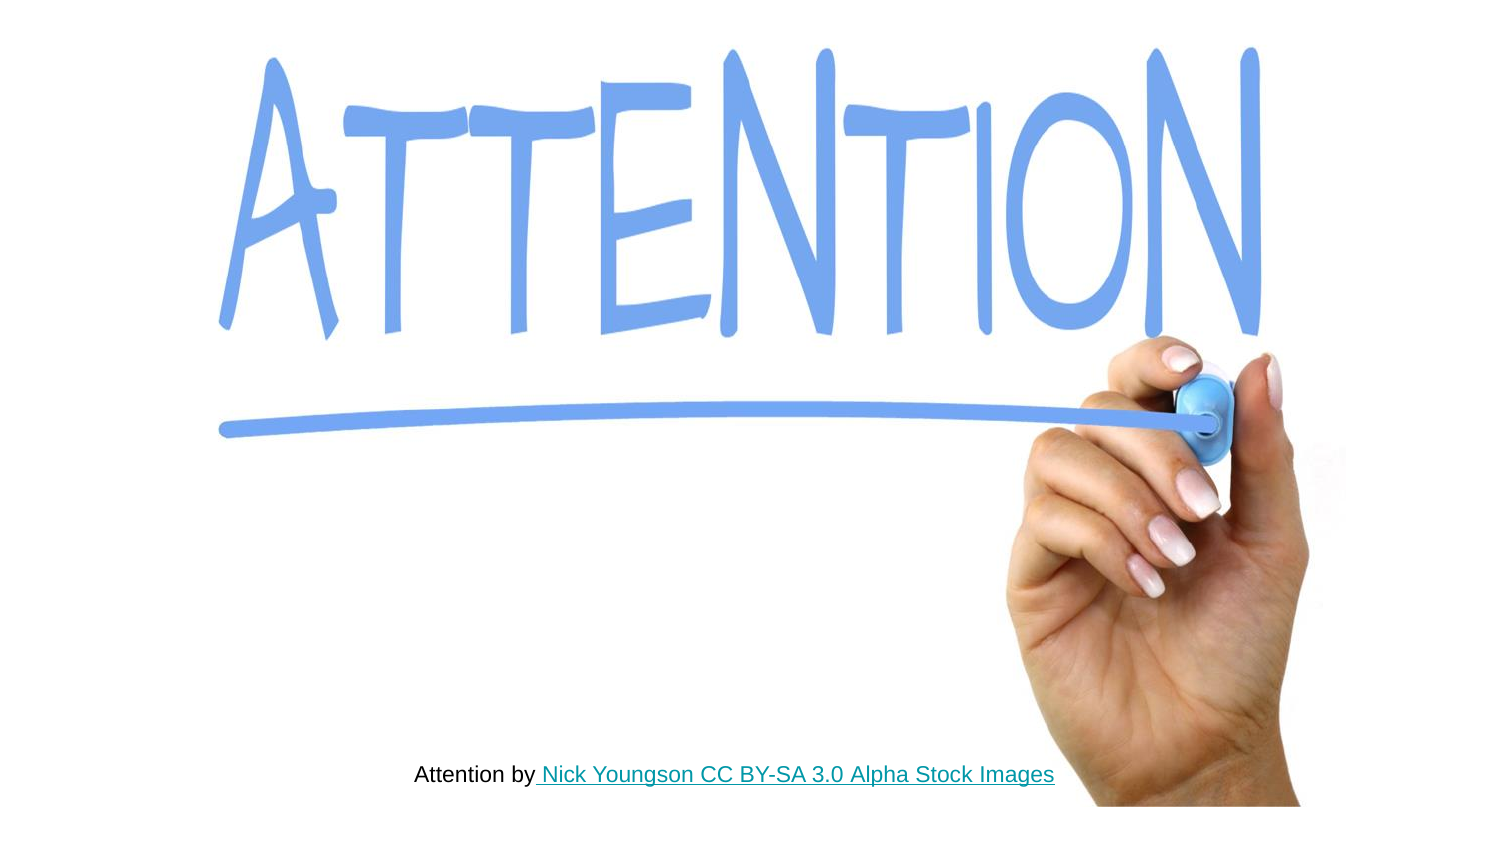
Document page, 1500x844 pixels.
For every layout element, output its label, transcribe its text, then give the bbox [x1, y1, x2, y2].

picture [154, 13, 1346, 807]
text_box Attention by Nick Youngson CC BY-SA 3.0 Alpha Stock Images [399, 744, 1101, 810]
